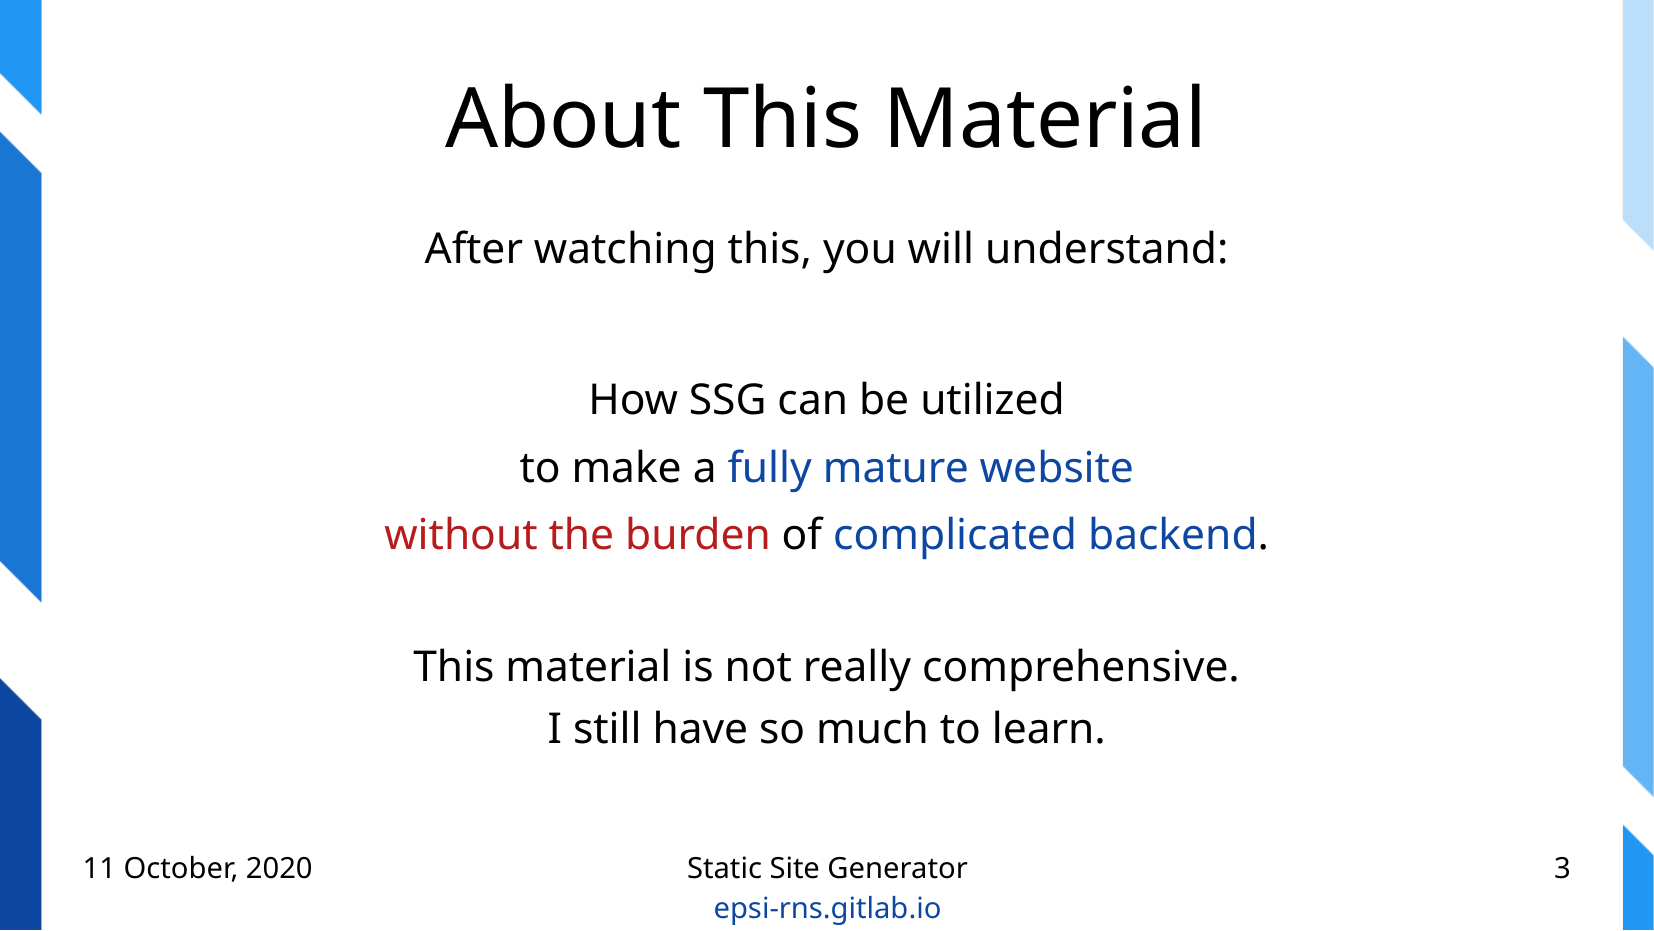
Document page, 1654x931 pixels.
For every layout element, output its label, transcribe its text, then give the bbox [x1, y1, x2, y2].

title About This Material [82, 37, 1571, 193]
picture [0, 0, 1654, 930]
list After watching this, you will understand: How SSG can be utilized to make a fully mature website without the burden of complicated backend. This material is not really comprehensive. I still have so much to learn. [82, 217, 1571, 758]
